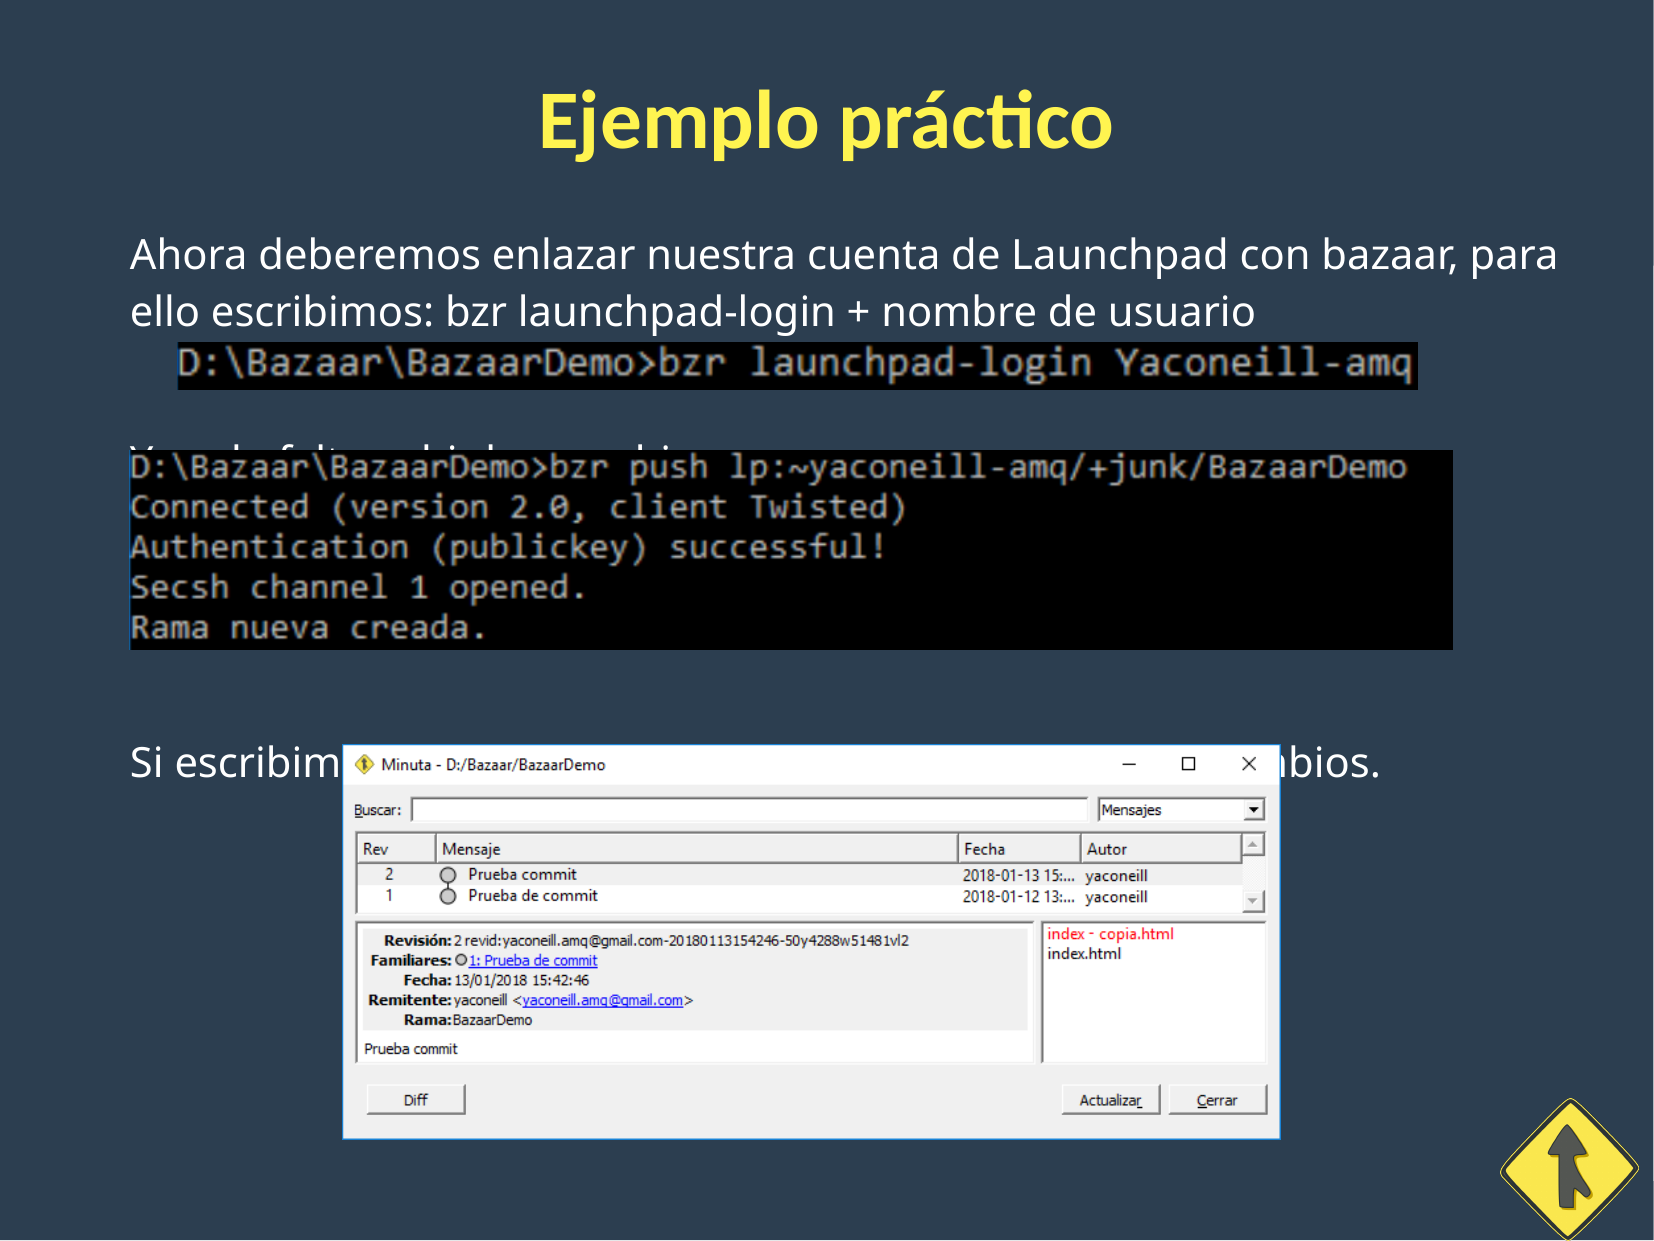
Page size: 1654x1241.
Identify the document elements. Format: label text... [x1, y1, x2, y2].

list Ahora deberemos enlazar nuestra cuenta de Launchpad con bazaar, para ello escribimos: bzr launchpad-login + nombre de usuario Ya solo falta subir los cambios: Si escribimos bzr qlog podremos ver un registro de los cambios. [59, 224, 1595, 1152]
picture [1500, 1098, 1639, 1241]
picture [342, 744, 1281, 1140]
picture [129, 450, 1453, 650]
picture [177, 342, 1418, 390]
title Ejemplo práctico [59, 49, 1595, 207]
